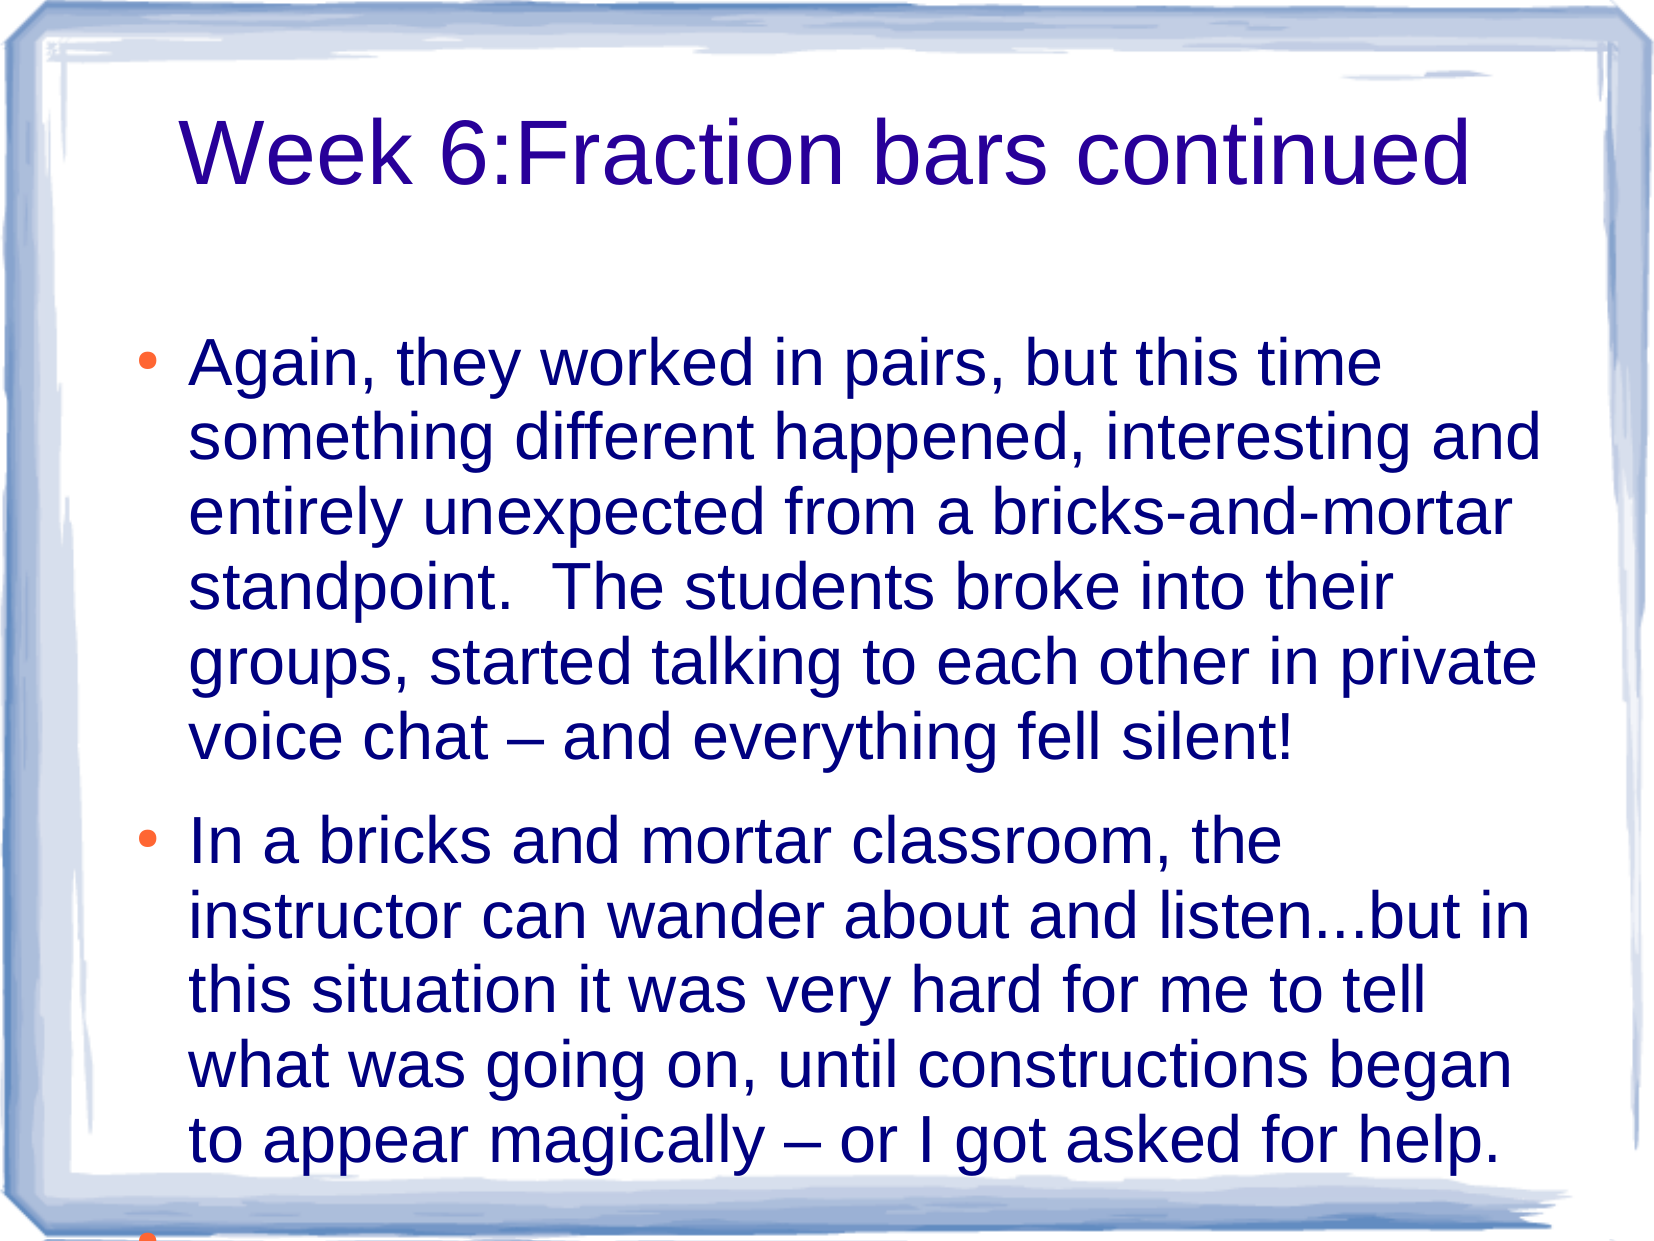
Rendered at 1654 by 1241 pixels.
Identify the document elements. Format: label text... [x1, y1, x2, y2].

list Again, they worked in pairs, but this time something different happened, interesting and entirely unexpected from a bricks-and-mortar standpoint. The students broke into their groups, started talking to each other in private voice chat – and everything fell silent! In a bricks and mortar classroom, the instructor can wander about and listen...but in this situation it was very hard for me to tell what was going on, until constructions began to appear magically – or I got asked for help. [118, 324, 1571, 1241]
title Week 6:Fraction bars continued [82, 56, 1571, 250]
picture [0, 0, 1654, 1241]
